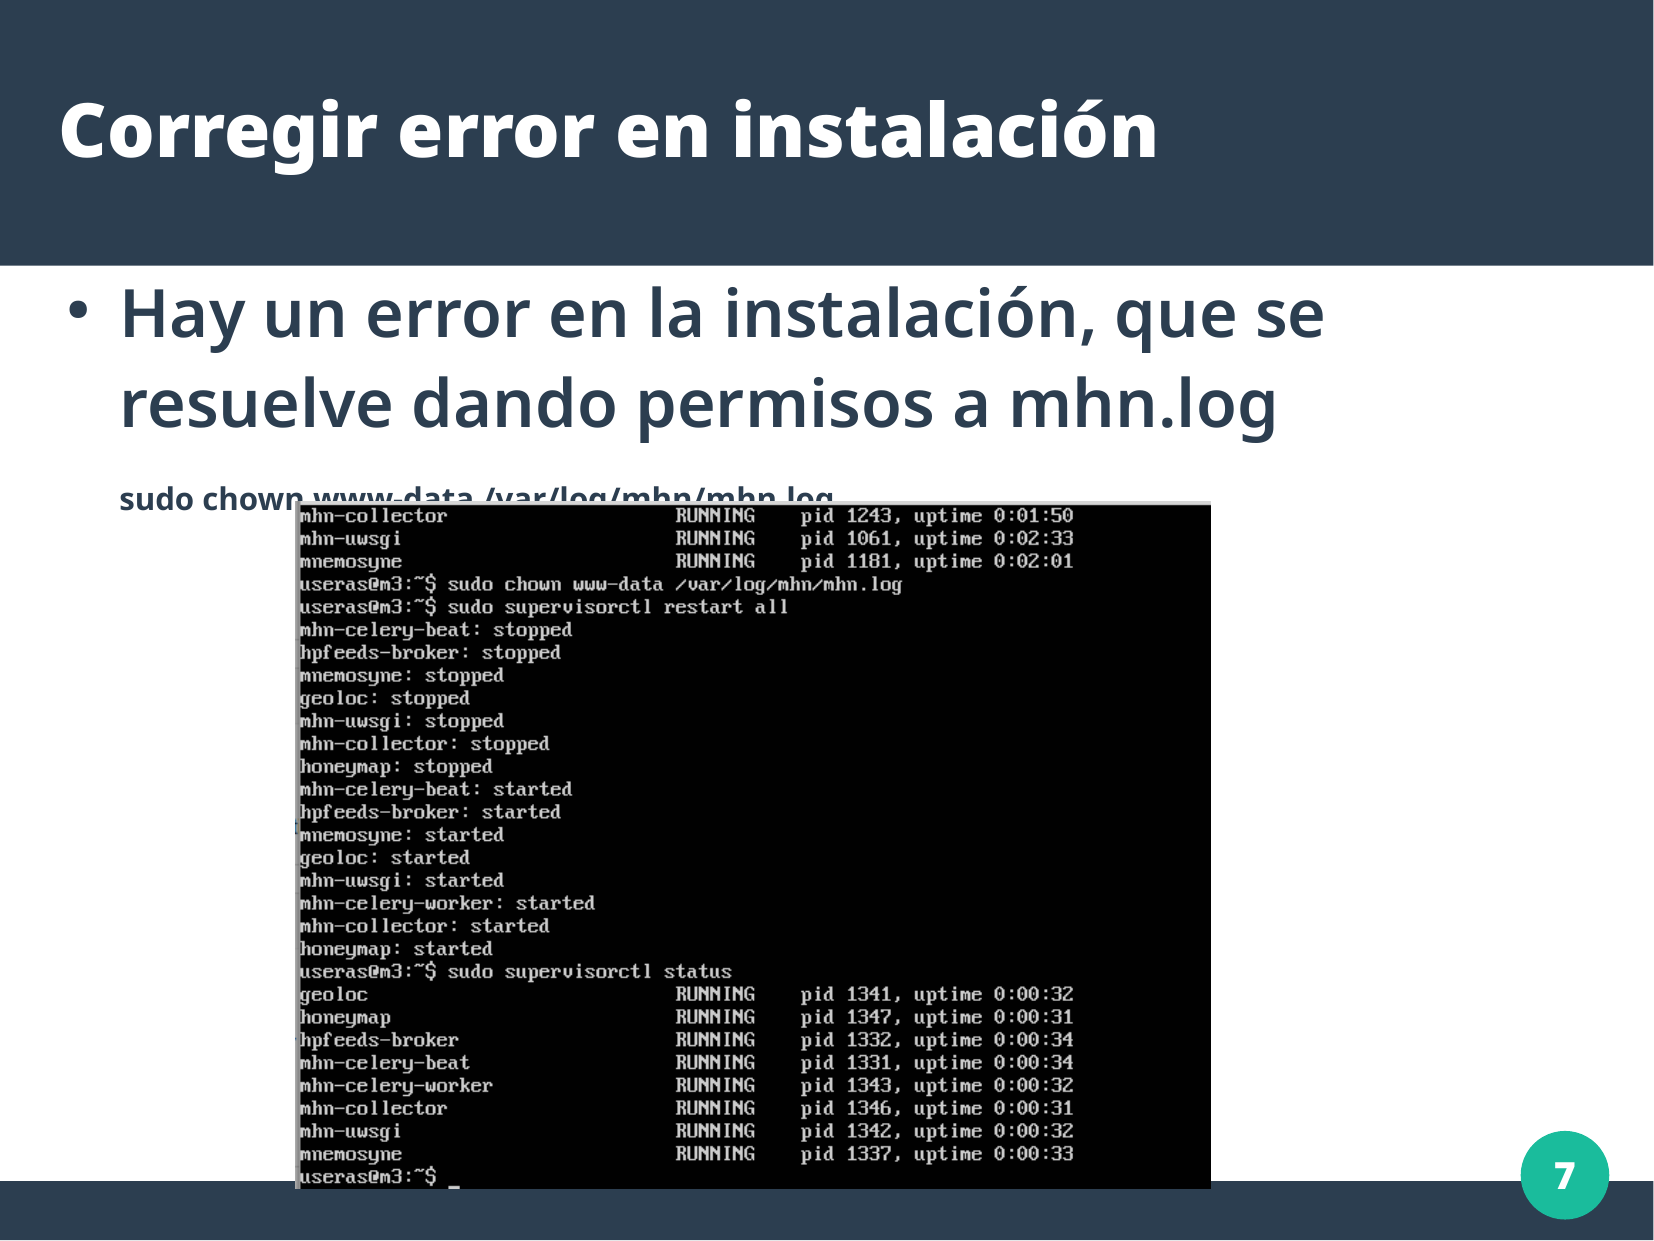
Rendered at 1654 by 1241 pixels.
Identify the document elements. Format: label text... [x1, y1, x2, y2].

picture [295, 501, 1211, 1189]
list Hay un error en la instalación, que se resuelve dando permisos a mhn.log sudo chown www-data /var/log/mhn/mhn.log [48, 265, 1585, 1093]
title Corregir error en instalación [59, 49, 1595, 207]
